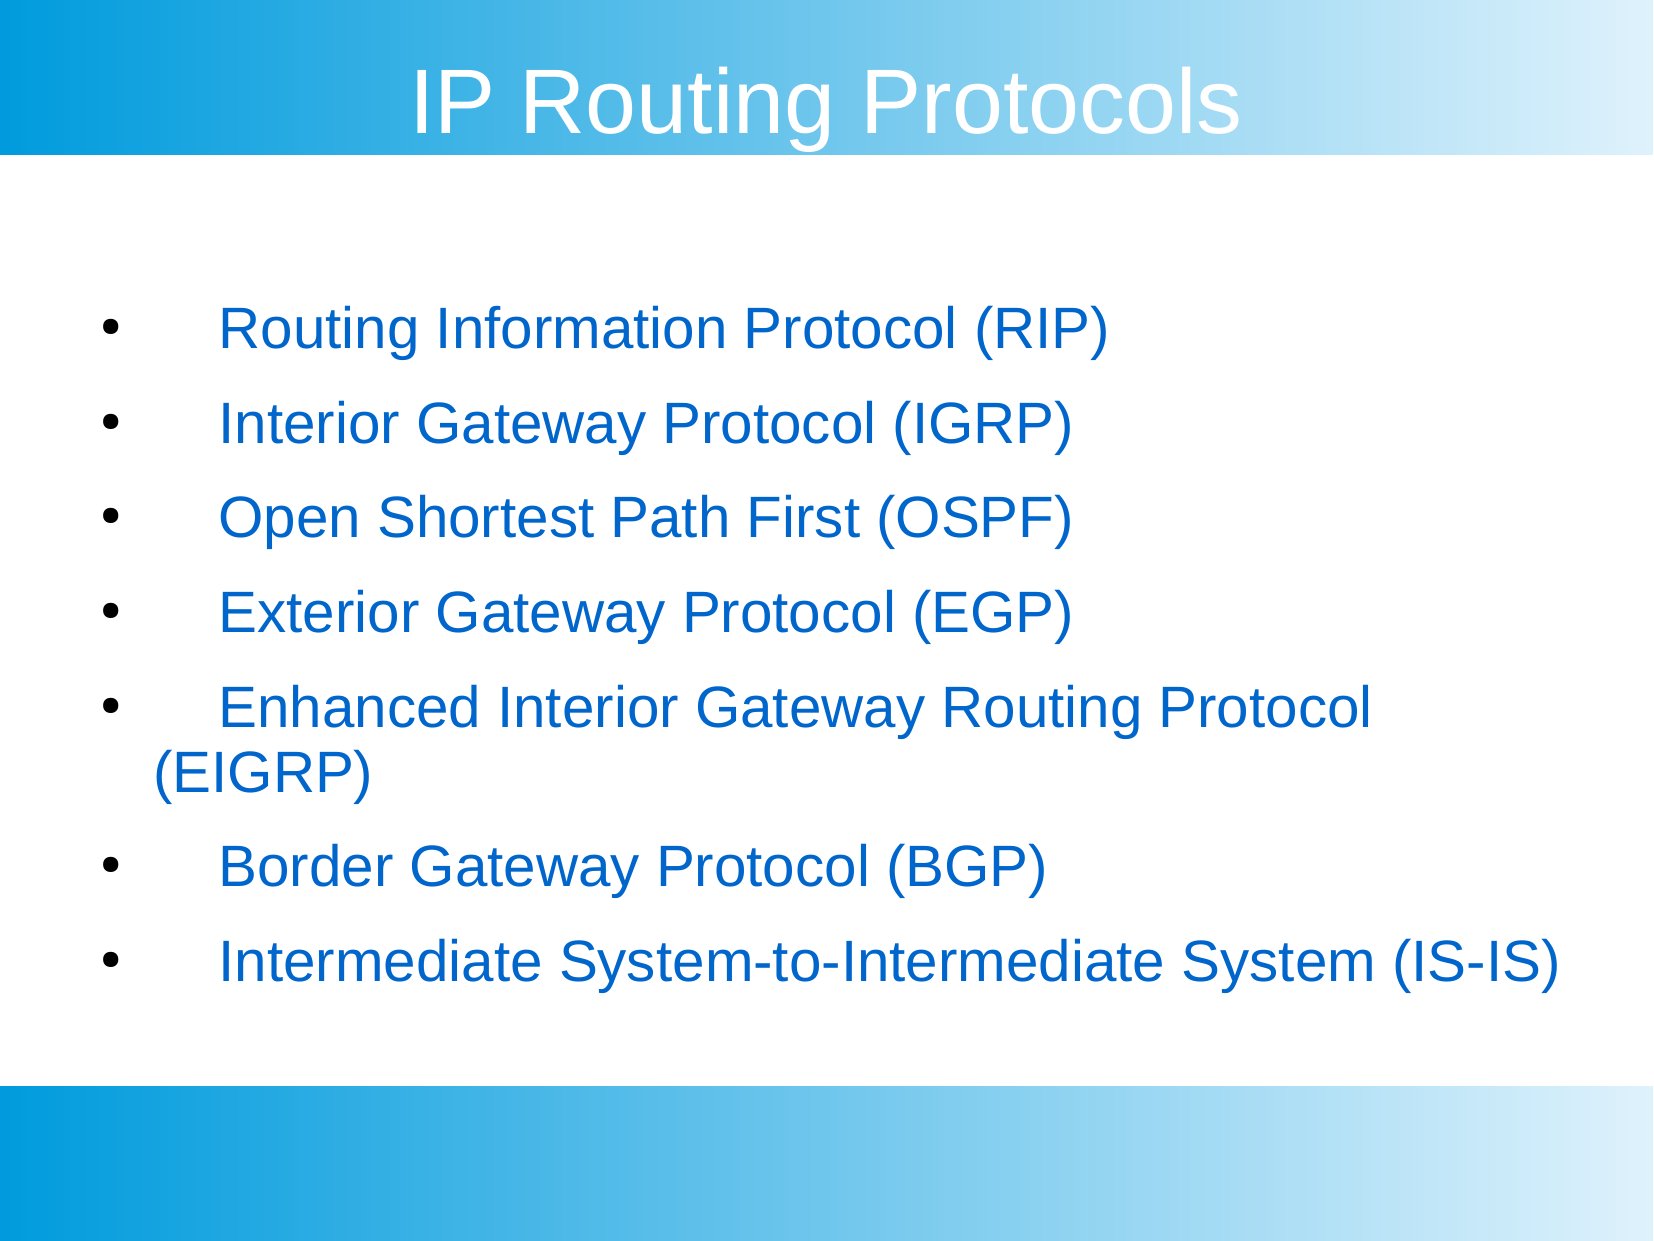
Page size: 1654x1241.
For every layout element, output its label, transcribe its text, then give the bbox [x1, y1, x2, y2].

title IP Routing Protocols [82, 49, 1571, 155]
list Routing Information Protocol (RIP) Interior Gateway Protocol (IGRP) Open Shortest Path First (OSPF) Exterior Gateway Protocol (EGP) Enhanced Interior Gateway Routing Protocol (EIGRP) Border Gateway Protocol (BGP) Intermediate System-to-Intermediate System (IS-IS) [82, 296, 1571, 1016]
